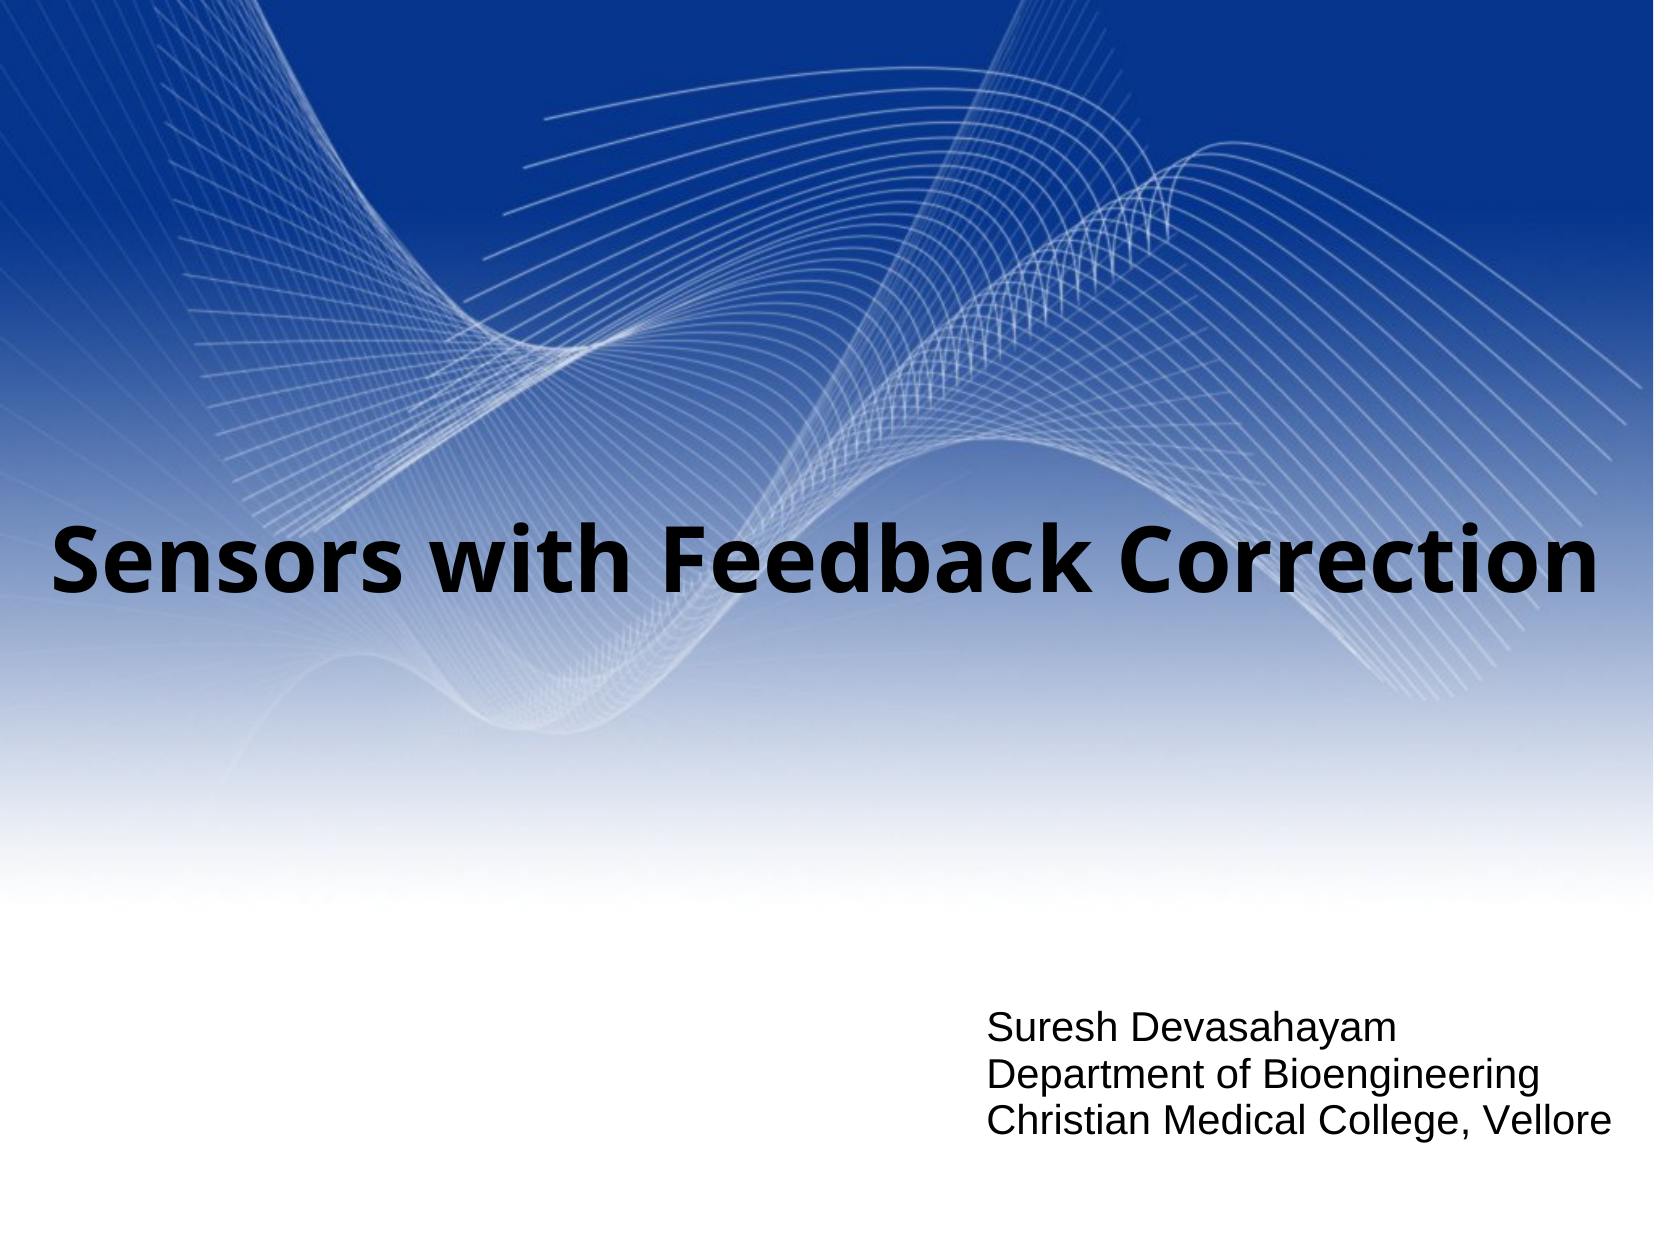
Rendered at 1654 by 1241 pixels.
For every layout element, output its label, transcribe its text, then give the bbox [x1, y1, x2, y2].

title Sensors with Feedback Correction [0, 386, 1653, 853]
picture [0, 0, 1654, 1241]
list Suresh Devasahayam Department of Bioengineering Christian Medical College, Vellore [915, 1003, 1625, 1192]
